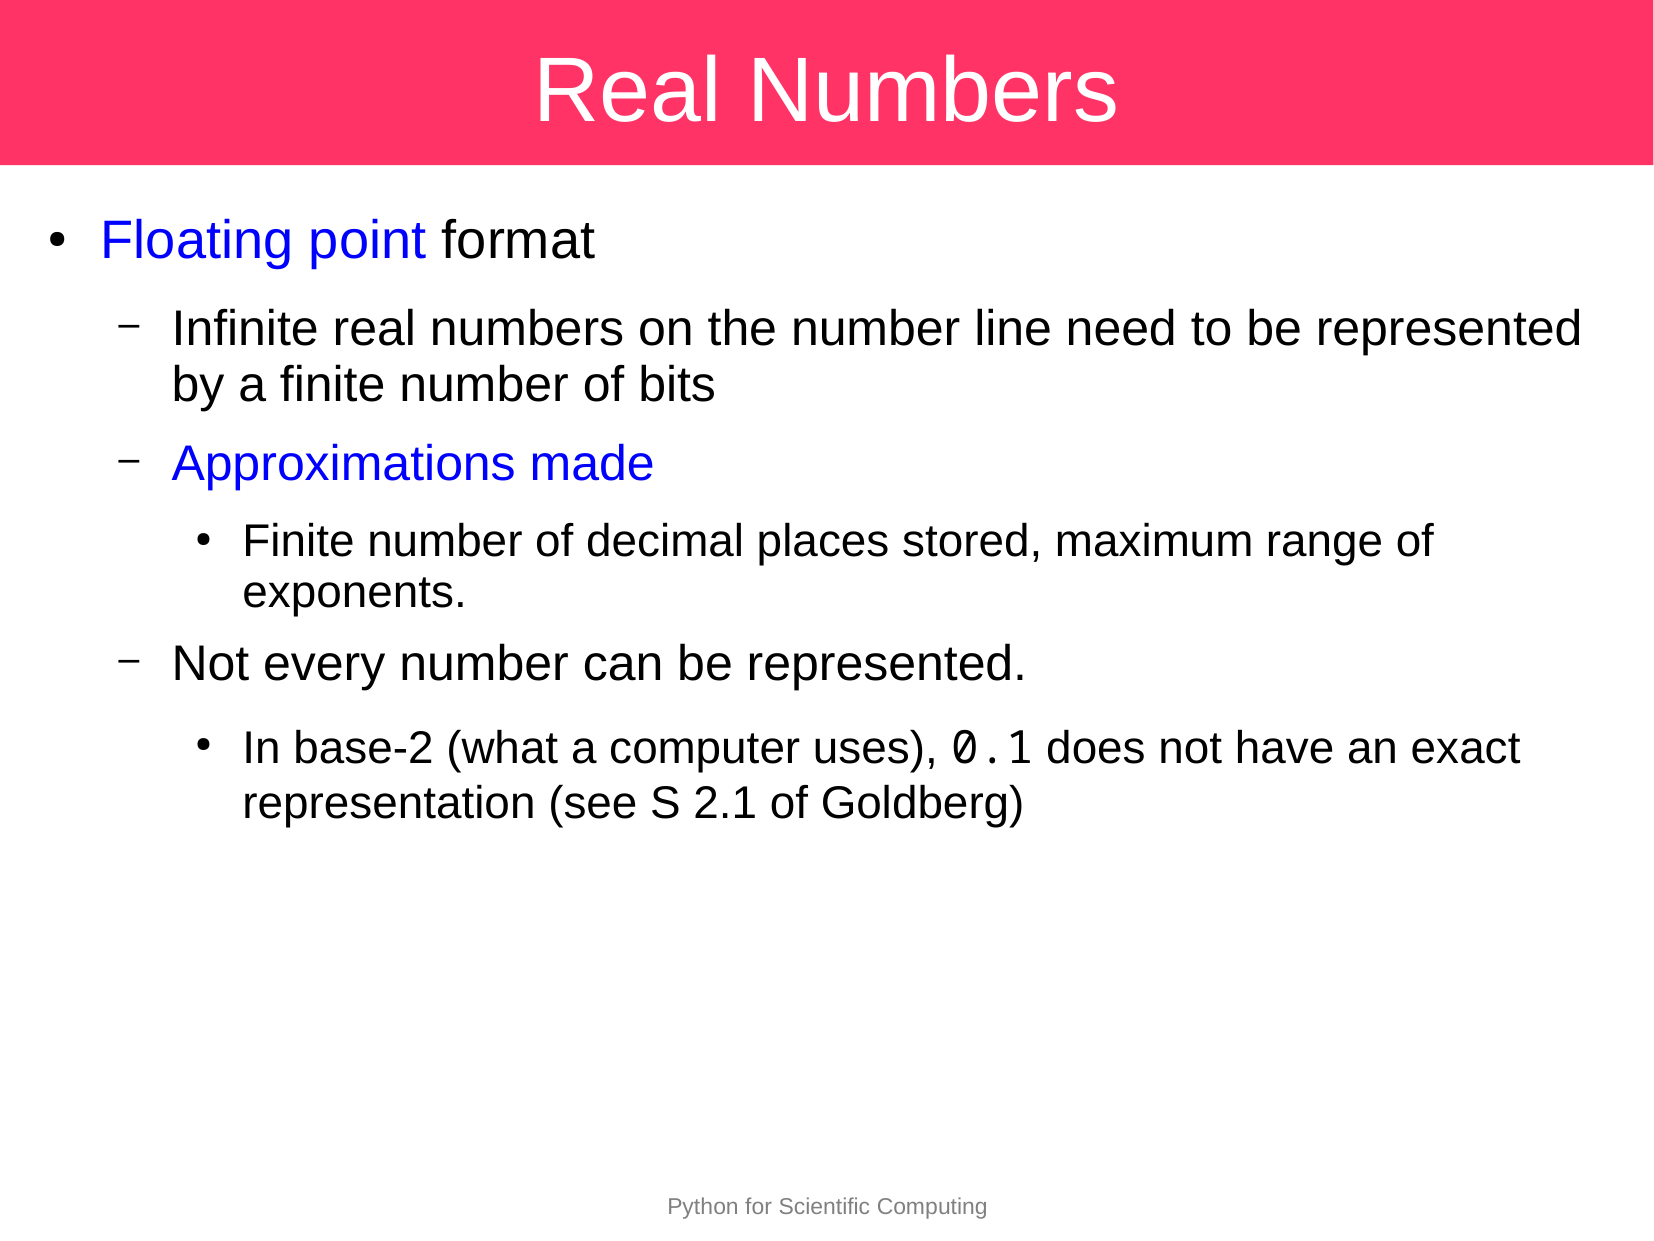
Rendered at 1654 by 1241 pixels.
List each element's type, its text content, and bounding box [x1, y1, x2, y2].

list Floating point format Infinite real numbers on the number line need to be represented by a finite number of bits Approximations made Finite number of decimal places stored, maximum range of exponents. Not every number can be represented. In base-2 (what a computer uses), 0.1 does not have an exact representation (see S 2.1 of Goldberg) [30, 210, 1621, 1171]
title Real Numbers [82, 31, 1571, 148]
